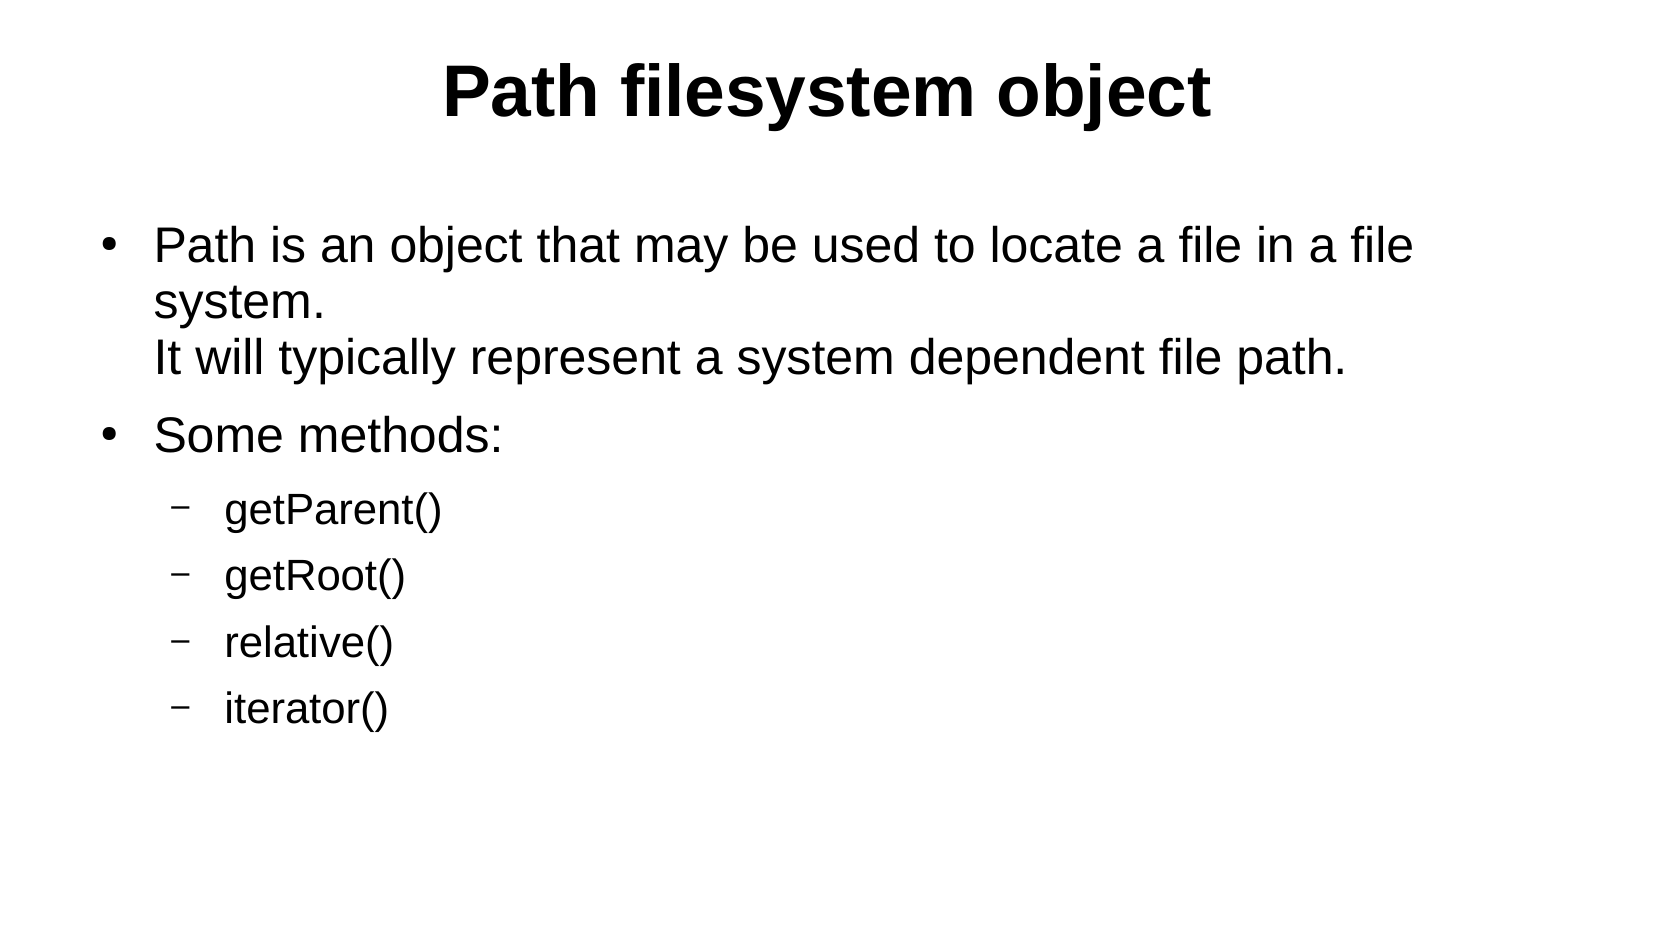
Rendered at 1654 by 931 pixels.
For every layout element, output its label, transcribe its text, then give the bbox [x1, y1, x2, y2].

list Path is an object that may be used to locate a file in a file system. It will typically represent a system dependent file path. Some methods: getParent() getRoot() relative() iterator() [82, 217, 1560, 860]
title Path filesystem object [82, 37, 1571, 147]
